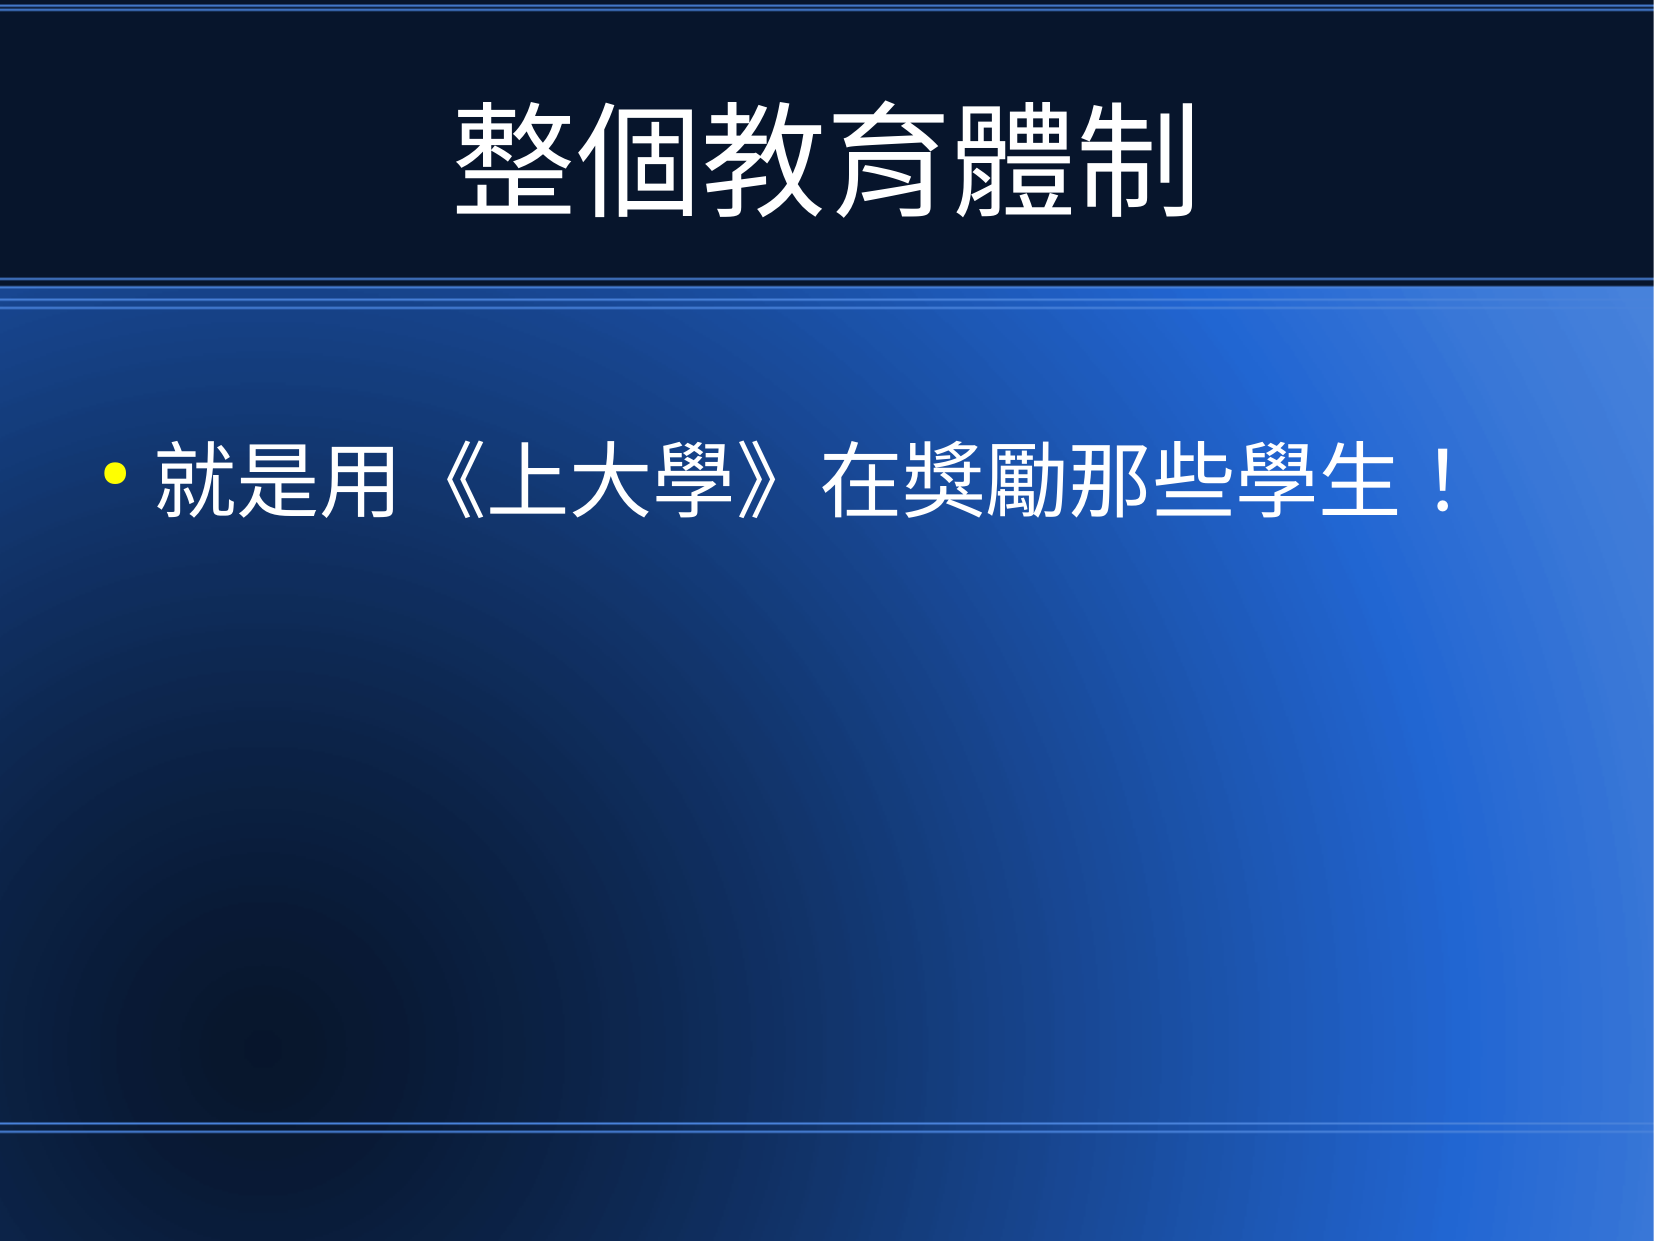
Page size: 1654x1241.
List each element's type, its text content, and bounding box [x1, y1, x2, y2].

list 就是用《上大學》在獎勵那些學生！ [82, 355, 1571, 1241]
picture [0, 0, 1654, 1241]
title 整個教育體制 [82, 49, 1571, 257]
